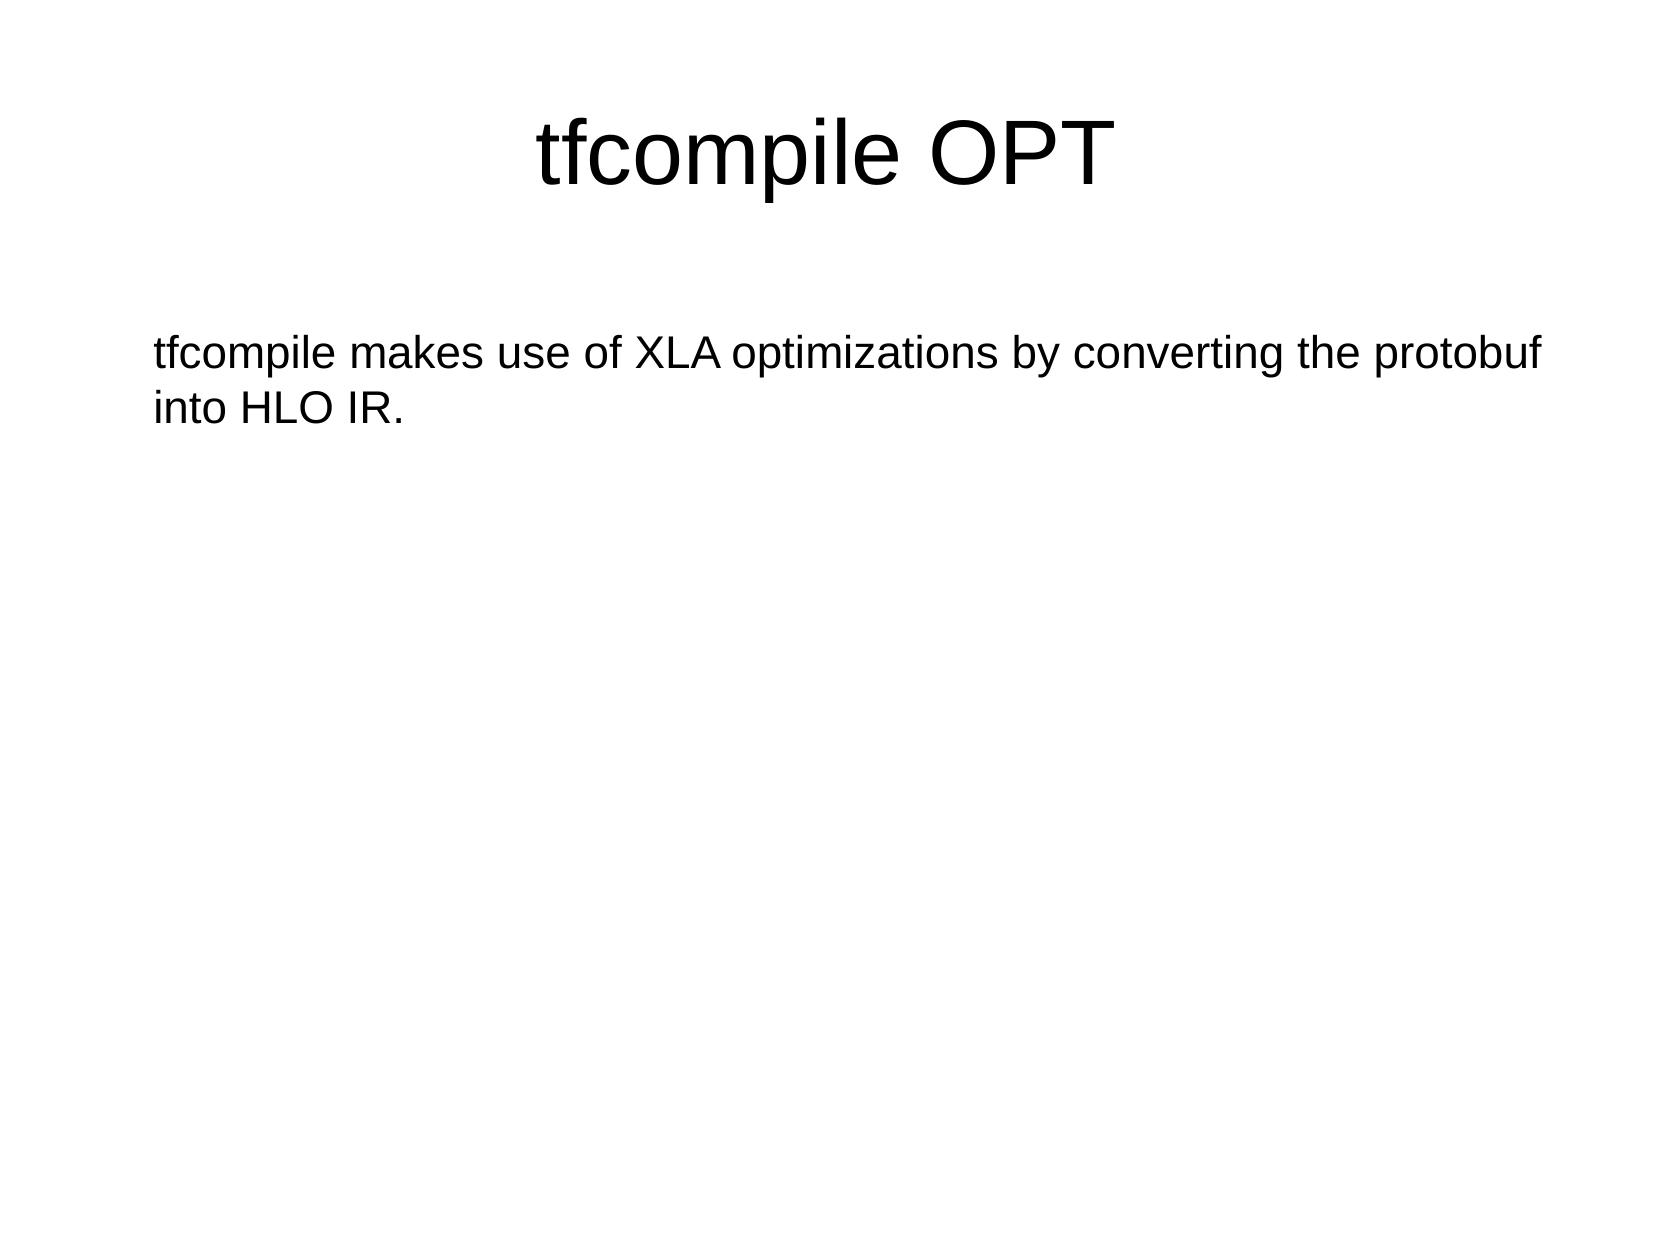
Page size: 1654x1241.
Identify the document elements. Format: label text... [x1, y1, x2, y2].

text_box tfcompile makes use of XLA optimizations by converting the protobuf into HLO IR. [82, 322, 1571, 1042]
title tfcompile OPT [82, 49, 1571, 257]
